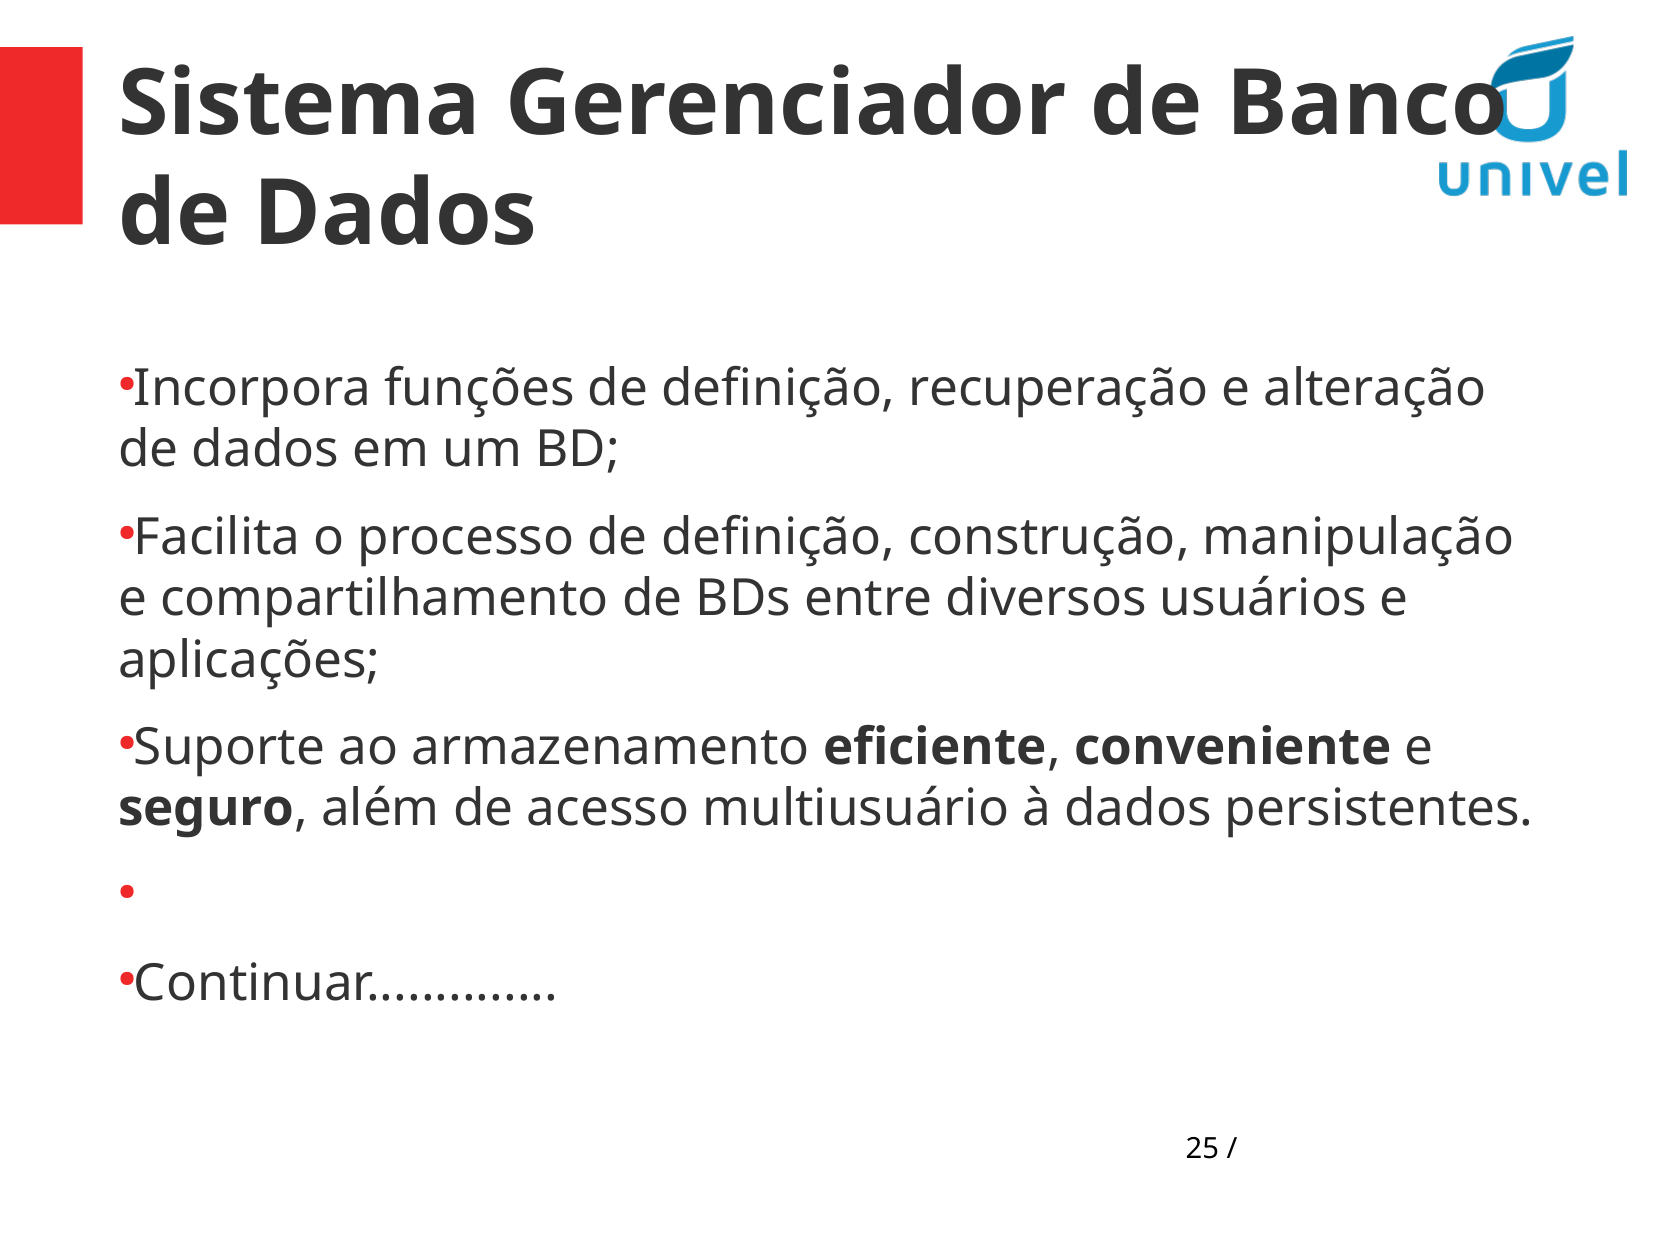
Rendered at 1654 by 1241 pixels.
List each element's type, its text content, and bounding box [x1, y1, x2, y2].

text_box / [1185, 1129, 1571, 1216]
list Incorpora funções de definição, recuperação e alteração de dados em um BD; Facilita o processo de definição, construção, manipulação e compartilhamento de BDs entre diversos usuários e aplicações; Suporte ao armazenamento eficiente, conveniente e seguro, além de acesso multiusuário à dados persistentes. Continuar.............. [118, 354, 1536, 1074]
title Sistema Gerenciador de Banco de Dados [118, 27, 1571, 278]
